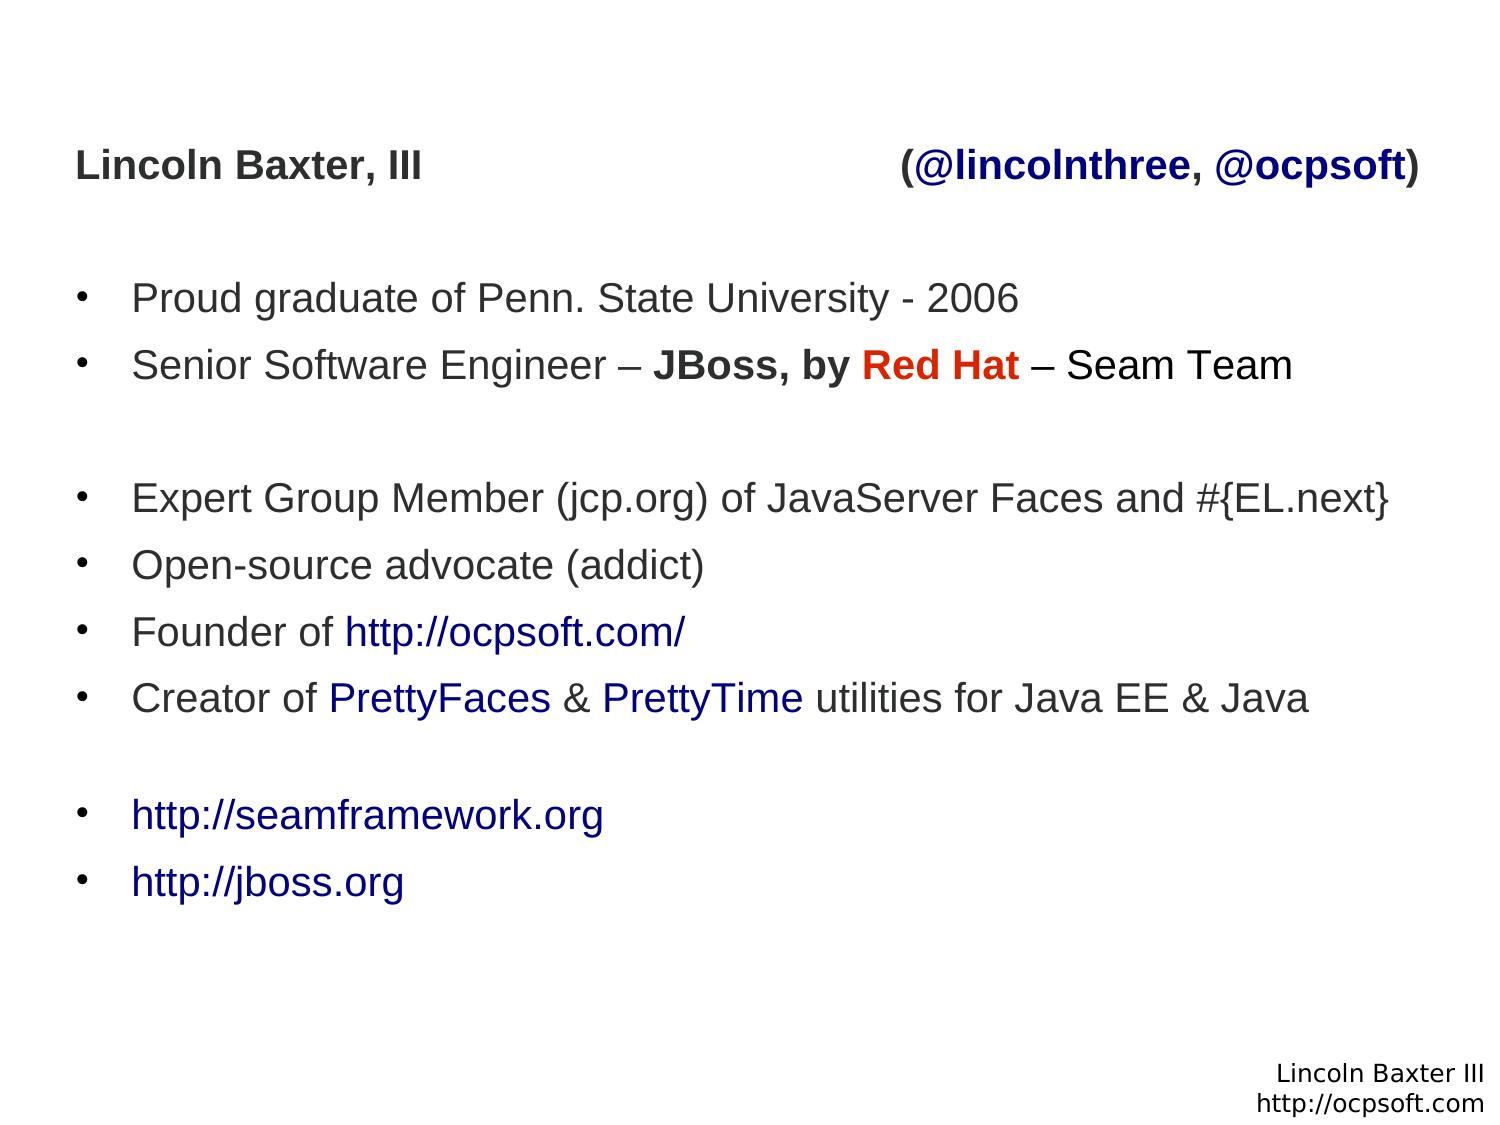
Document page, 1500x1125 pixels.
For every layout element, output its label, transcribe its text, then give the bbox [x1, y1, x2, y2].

subtitle Lincoln Baxter, III (@lincolnthree, @ocpsoft) Proud graduate of Penn. State University - 2006 Senior Software Engineer – JBoss, by Red Hat – Seam Team Expert Group Member (jcp.org) of JavaServer Faces and #{EL.next} Open-source advocate (addict) Founder of http://ocpsoft.com/ Creator of PrettyFaces & PrettyTime utilities for Java EE & Java http://seamframework.org http://jboss.org [75, 119, 1425, 923]
